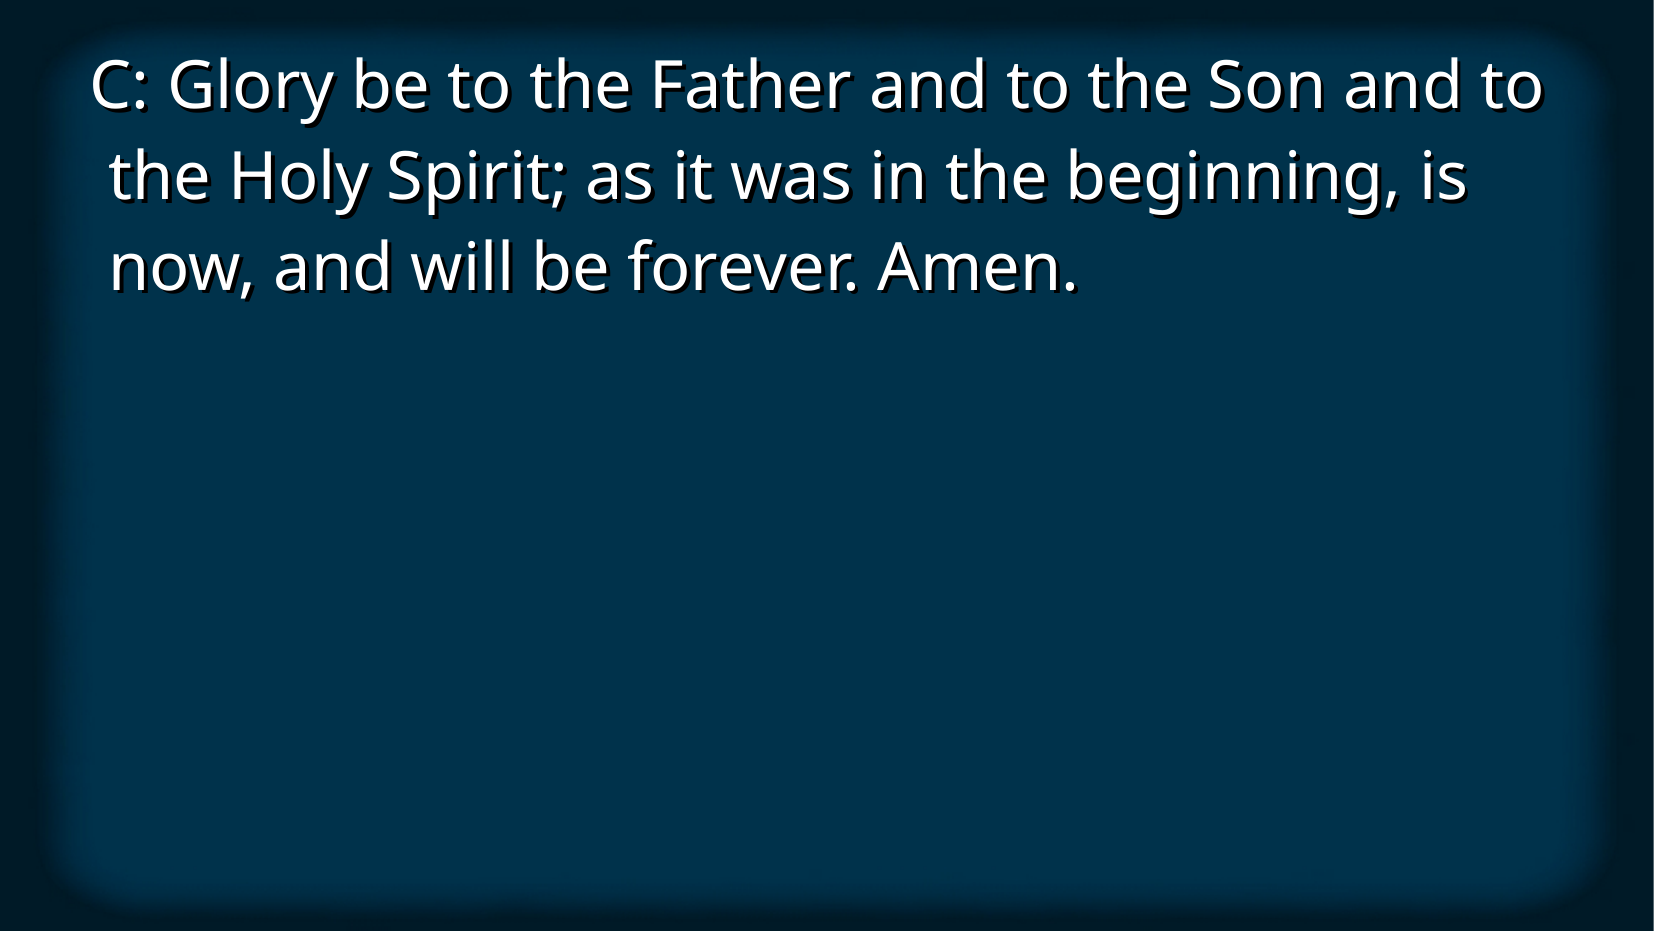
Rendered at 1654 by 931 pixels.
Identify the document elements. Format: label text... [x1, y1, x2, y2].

text_box C: Glory be to the Father and to the Son and to the Holy Spirit; as it was in the beginning, is now, and will be forever. Amen. [75, 30, 1591, 312]
picture [0, 0, 1654, 931]
